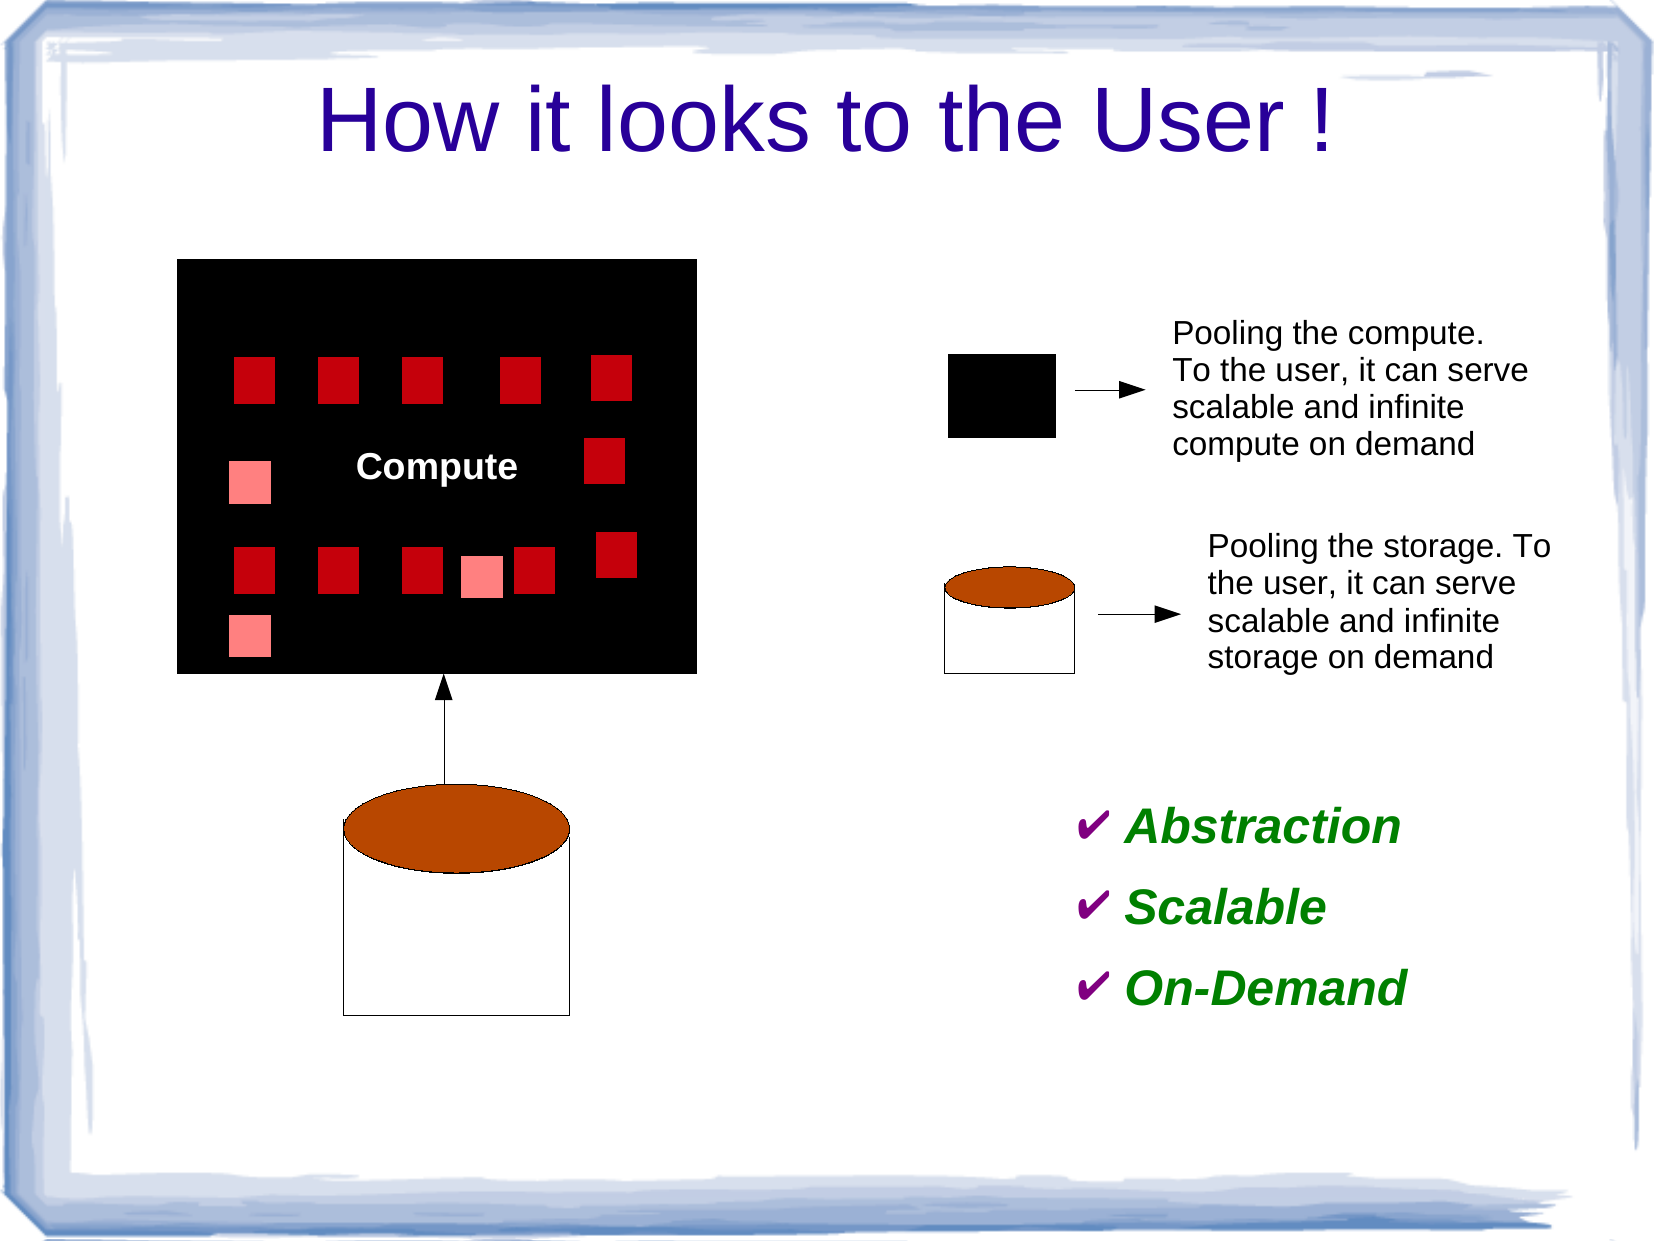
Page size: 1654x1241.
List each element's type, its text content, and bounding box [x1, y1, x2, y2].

text_box [945, 566, 1075, 609]
text_box Pooling the compute. To the user, it can serve scalable and infinite compute on demand [1157, 307, 1548, 471]
text_box Pooling the storage. To the user, it can serve scalable and infinite storage on demand [1192, 520, 1583, 684]
text_box [401, 356, 444, 405]
text_box [317, 356, 360, 405]
text_box [948, 354, 1056, 438]
text_box [233, 546, 276, 595]
text_box [499, 356, 542, 405]
title How it looks to the User ! [82, 49, 1571, 189]
picture [0, 0, 1654, 1241]
text_box [401, 546, 444, 595]
text_box [233, 356, 276, 405]
text_box Compute [177, 259, 697, 674]
text_box [583, 437, 626, 485]
text_box [344, 784, 570, 874]
text_box Abstraction Scalable On-Demand [1062, 791, 1477, 1052]
text_box [513, 546, 556, 595]
text_box [317, 546, 360, 595]
text_box [595, 531, 638, 579]
text_box [590, 354, 633, 402]
text_box [228, 614, 272, 658]
text_box [228, 460, 272, 505]
text_box [460, 555, 504, 599]
